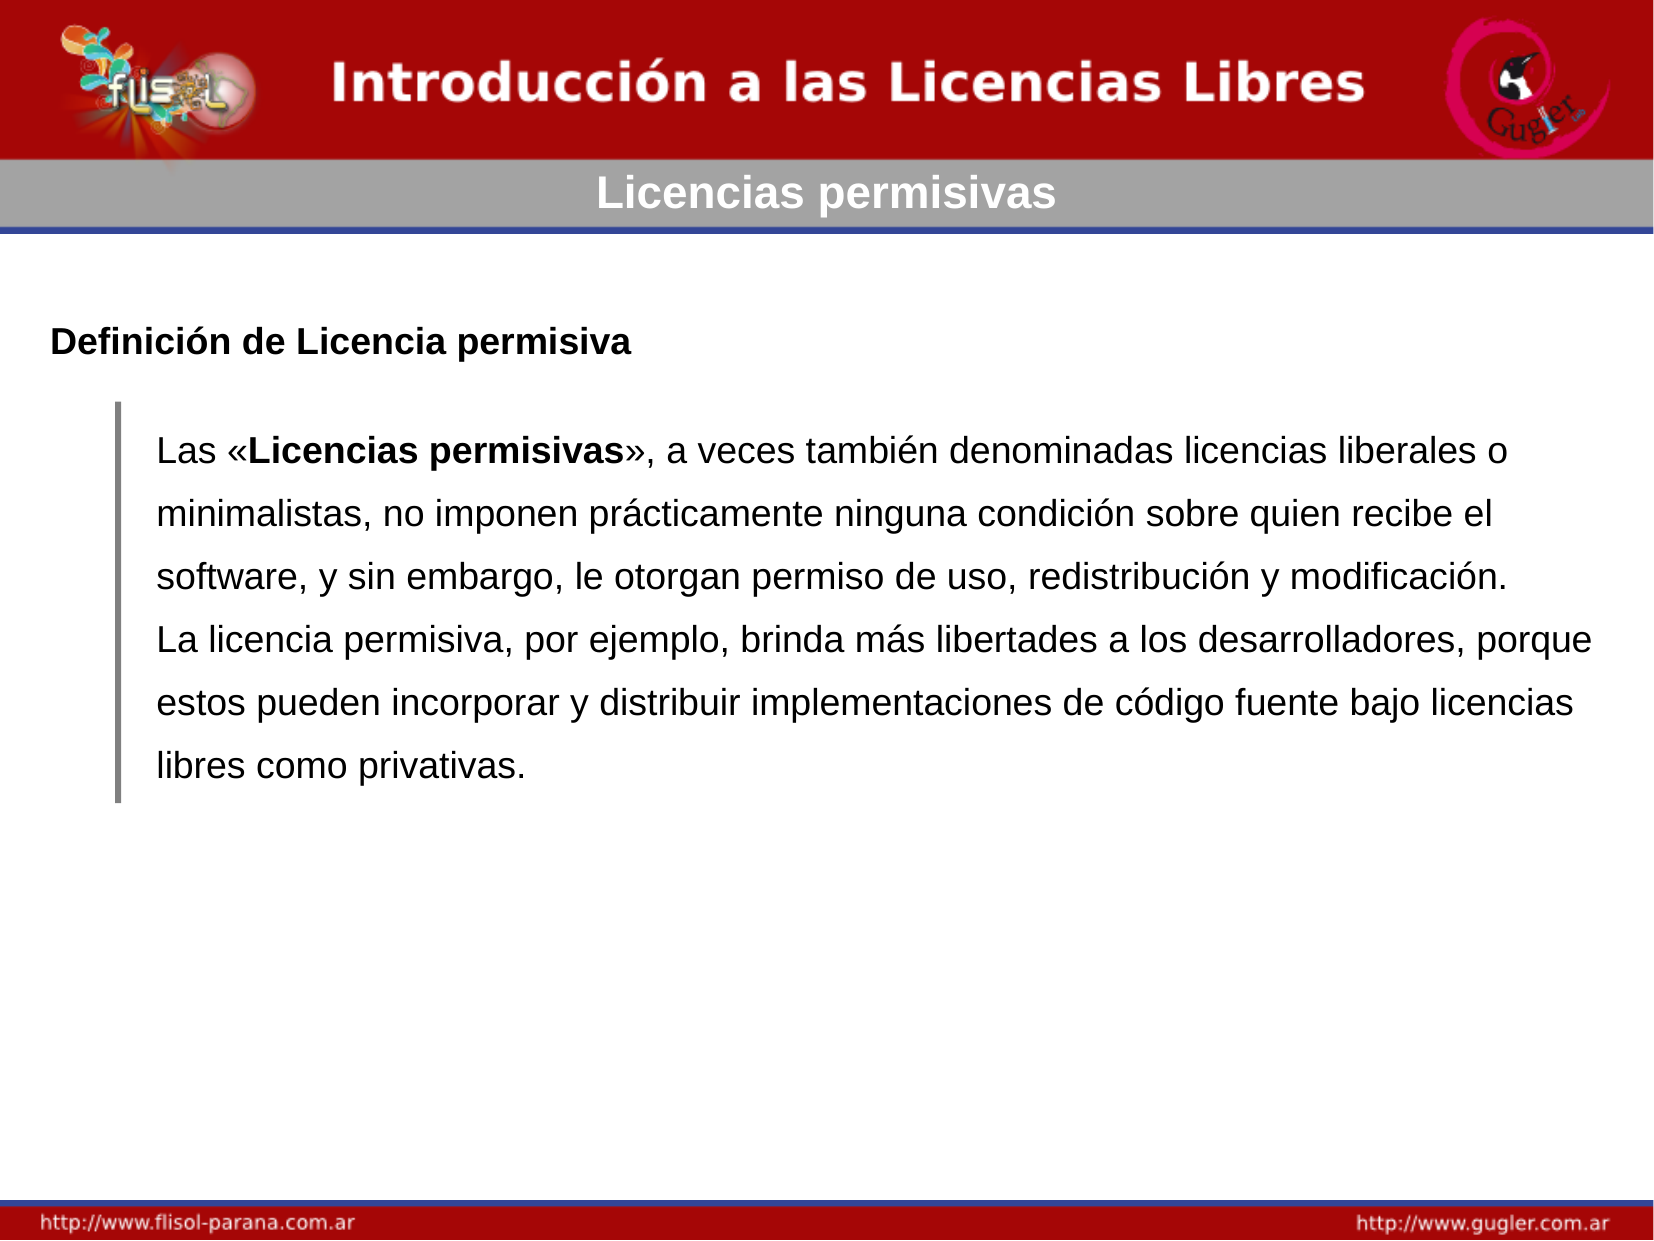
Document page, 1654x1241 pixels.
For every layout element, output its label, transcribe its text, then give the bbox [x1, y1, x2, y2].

picture [0, 226, 1654, 234]
text_box Licencias permisivas [0, 159, 1654, 226]
picture [0, 0, 1654, 159]
text_box Definición de Licencia permisiva [35, 312, 1619, 370]
text_box Las «Licencias permisivas», a veces también denominadas licencias liberales o minimalistas, no imponen prácticamente ninguna condición sobre quien recibe el software, y sin embargo, le otorgan permiso de uso, redistribución y modificación. La licencia permisiva, por ejemplo, brinda más libertades a los desarrolladores, porque estos pueden incorporar y distribuir implementaciones de código fuente bajo licencias libres como privativas. [141, 401, 1630, 774]
picture [0, 1200, 1654, 1241]
